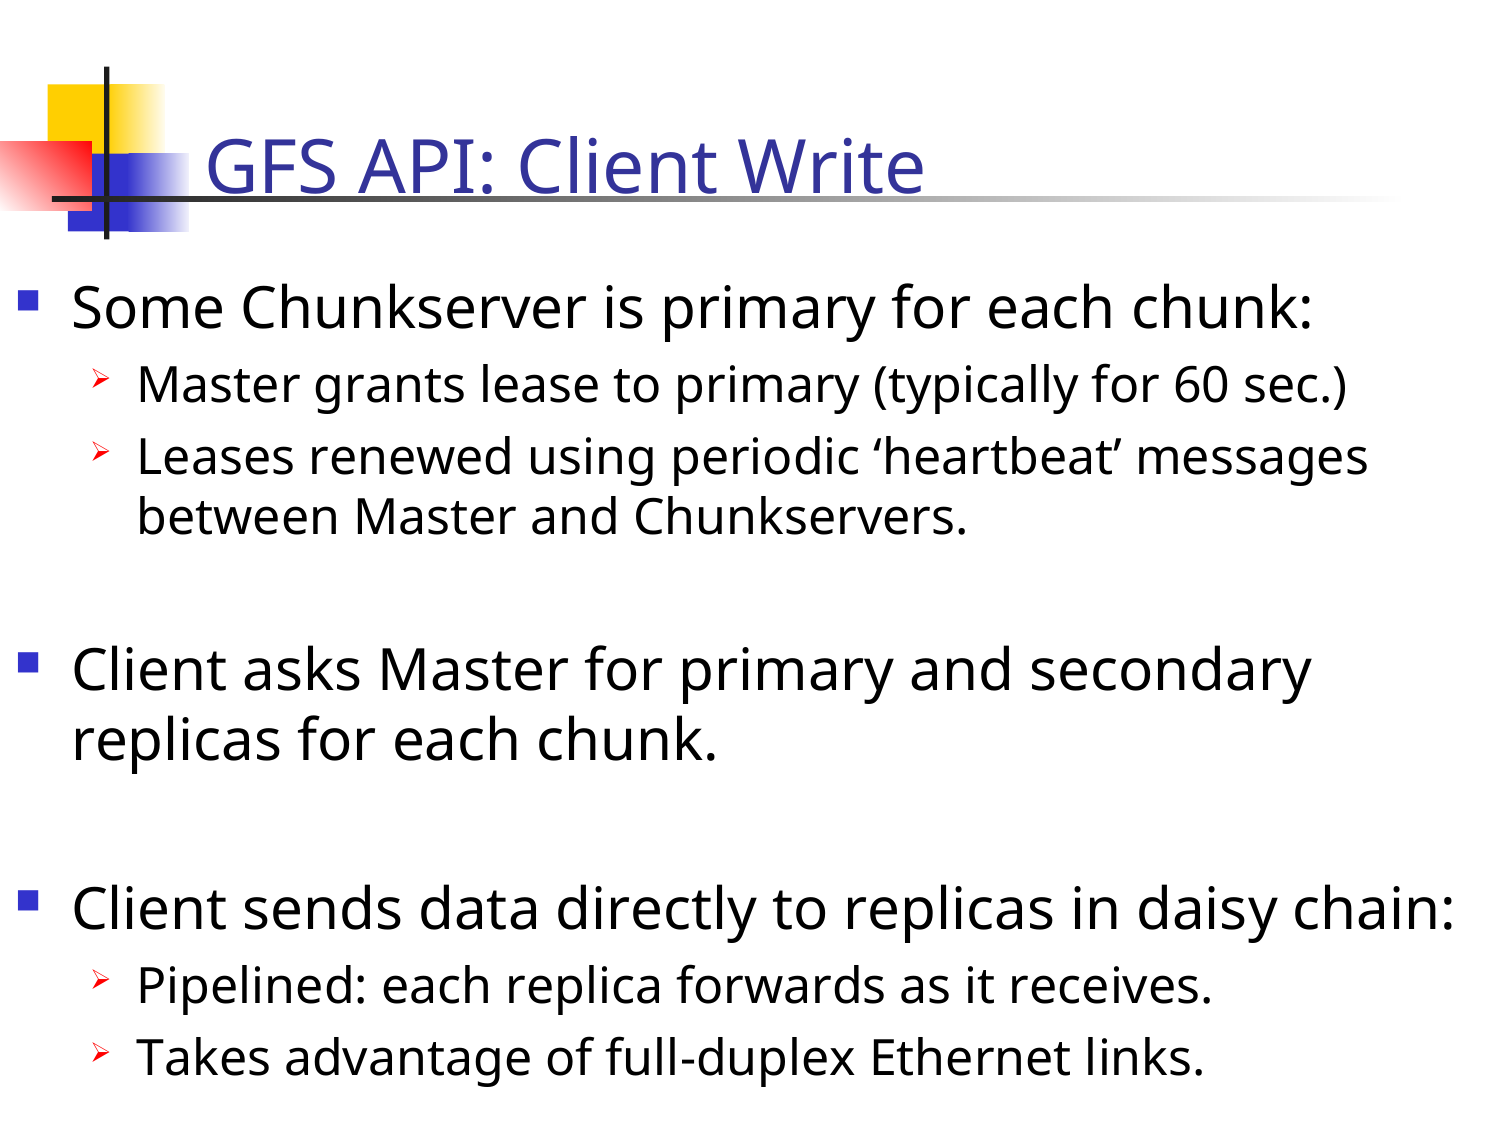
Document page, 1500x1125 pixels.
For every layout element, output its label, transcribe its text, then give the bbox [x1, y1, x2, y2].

text_box GFS API: Client Write [189, 78, 1468, 216]
text_box Some Chunkserver is primary for each chunk: Master grants lease to primary (typically for 60 sec.) Leases renewed using periodic ‘heartbeat’ messages between Master and Chunkservers. Client asks Master for primary and secondary replicas for each chunk. Client sends data directly to replicas in daisy chain: Pipelined: each replica forwards as it receives. Takes advantage of full-duplex Ethernet links. [0, 262, 1500, 1125]
